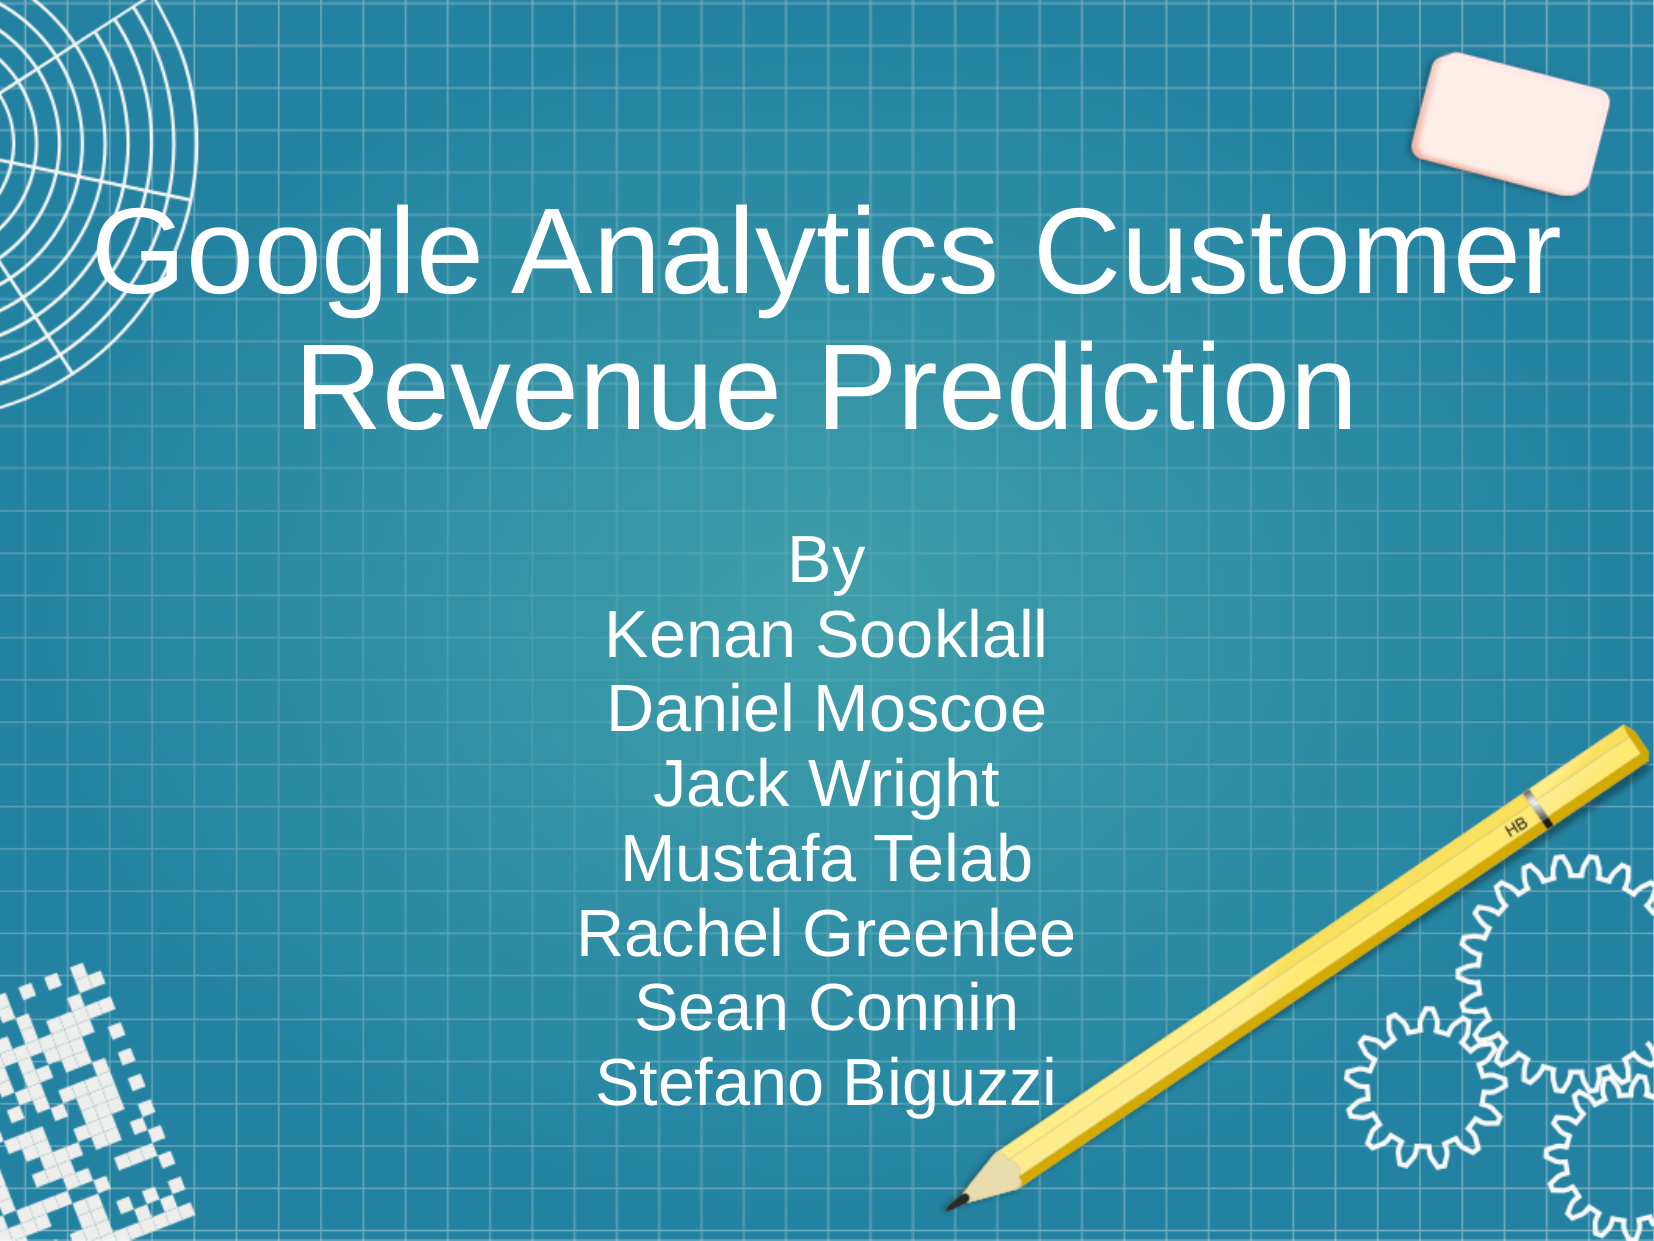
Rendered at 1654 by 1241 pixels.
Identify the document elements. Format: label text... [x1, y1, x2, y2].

title Google Analytics Customer Revenue Prediction [82, 177, 1571, 461]
subtitle By Kenan Sooklall Daniel Moscoe Jack Wright Mustafa Telab Rachel Greenlee Sean Connin Stefano Biguzzi [82, 519, 1571, 1123]
picture [0, 0, 1654, 1241]
